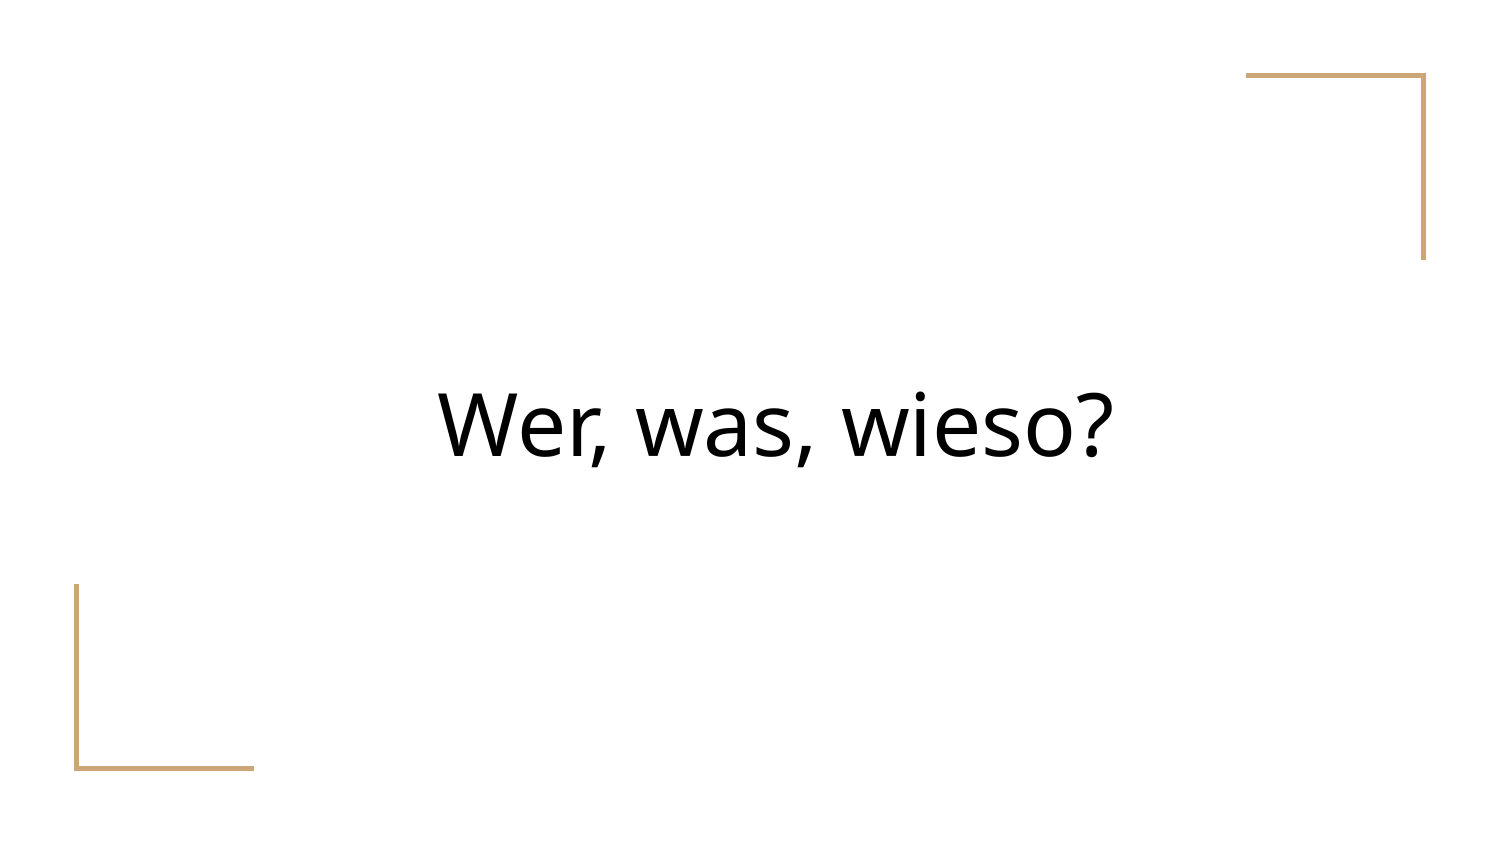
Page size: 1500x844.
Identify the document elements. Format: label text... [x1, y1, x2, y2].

title Wer, was, wieso? [126, 296, 1374, 548]
